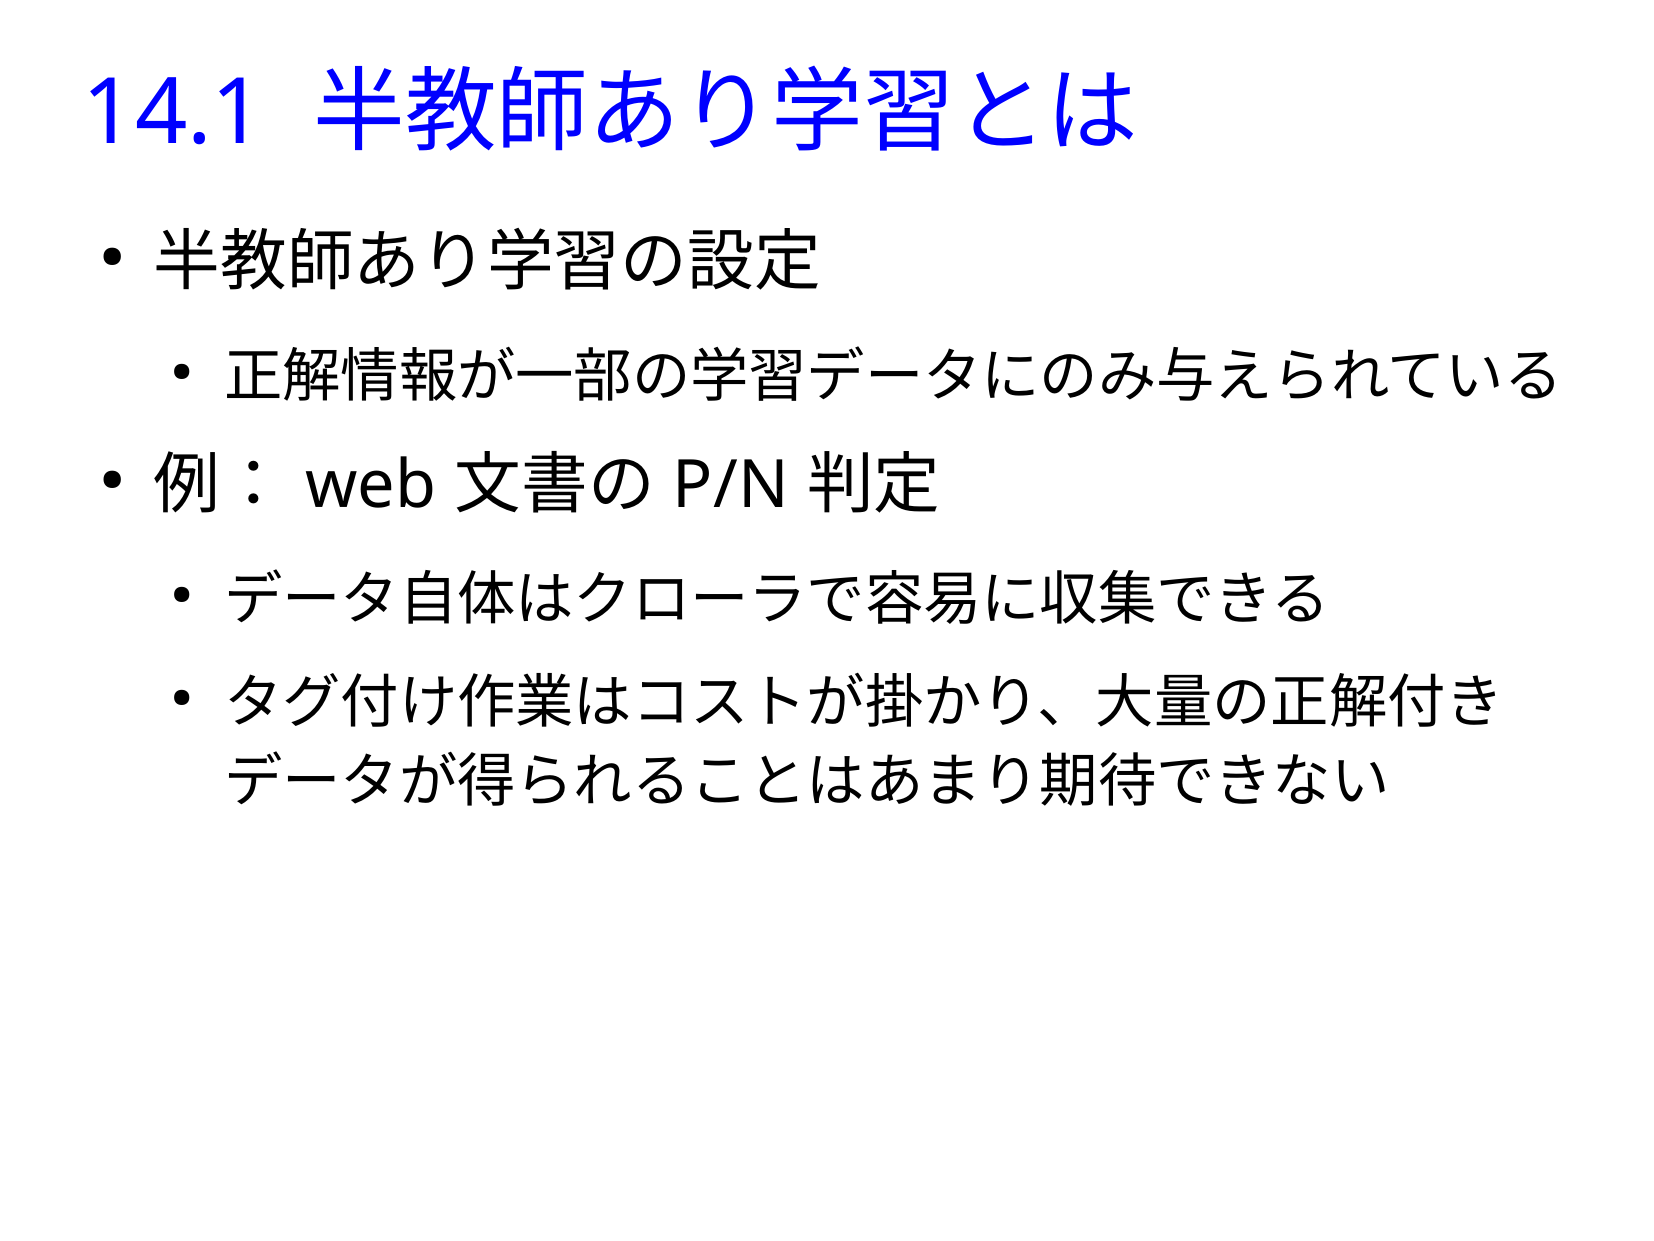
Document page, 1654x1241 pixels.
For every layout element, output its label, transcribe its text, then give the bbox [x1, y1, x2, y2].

title 14.1 半教師あり学習とは [82, 45, 1571, 207]
list 半教師あり学習の設定 正解情報が一部の学習データにのみ与えられている 例：web文書のP/N判定 データ自体はクローラで容易に収集できる タグ付け作業はコストが掛かり、大量の正解付きデータが得られることはあまり期待できない [82, 213, 1595, 1123]
